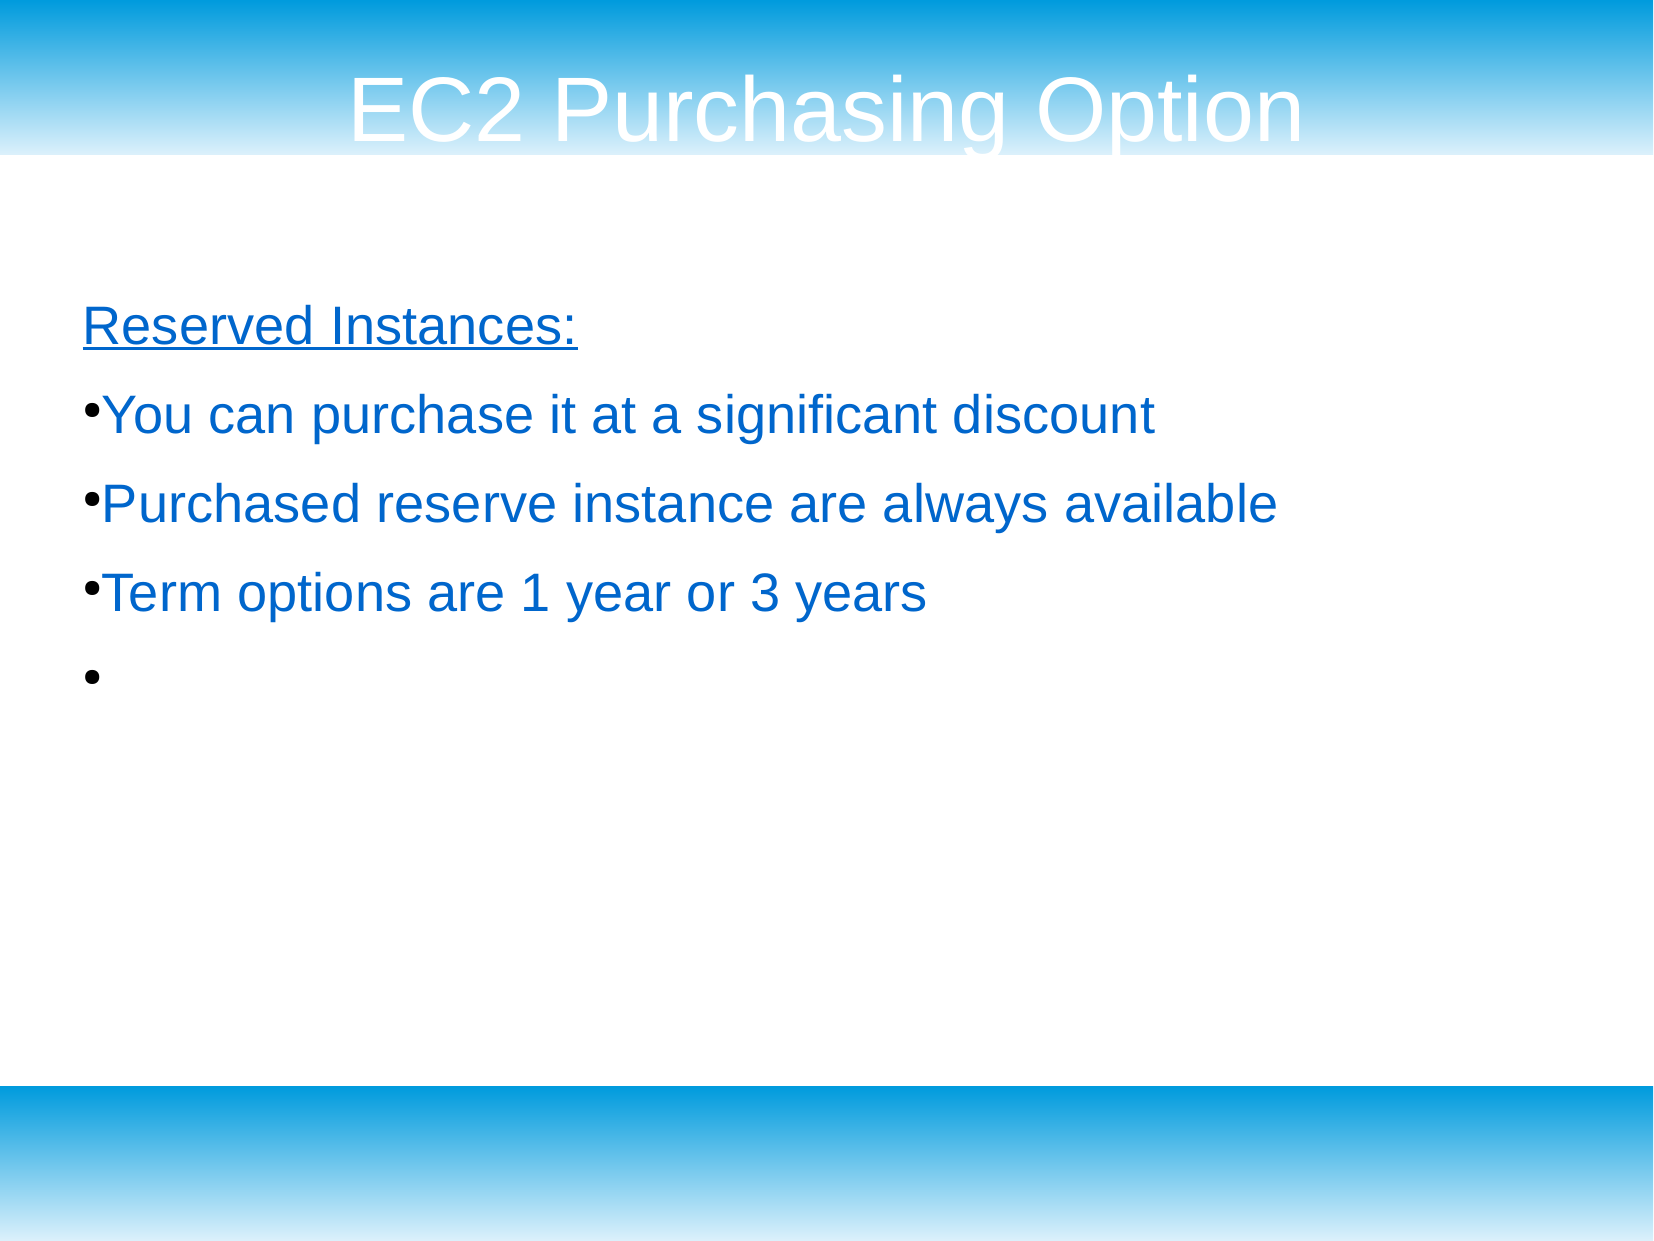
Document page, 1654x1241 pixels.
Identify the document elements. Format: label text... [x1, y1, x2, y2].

list Reserved Instances: You can purchase it at a significant discount Purchased reserve instance are always available Term options are 1 year or 3 years [82, 290, 1571, 1010]
title EC2 Purchasing Option [82, 49, 1571, 155]
